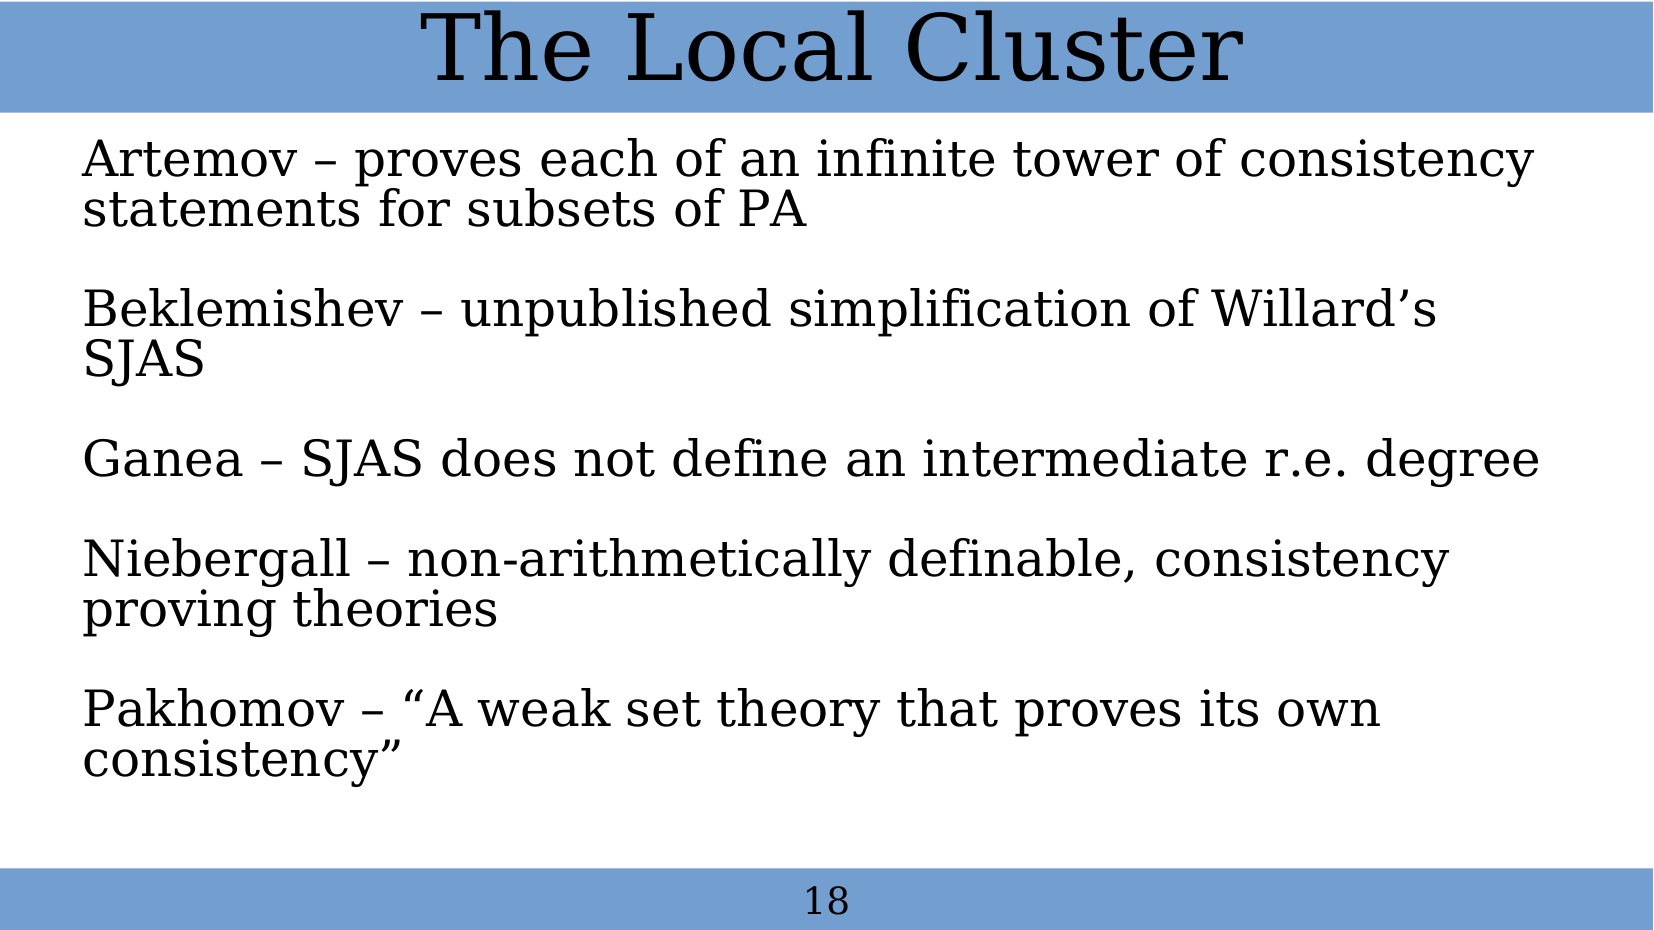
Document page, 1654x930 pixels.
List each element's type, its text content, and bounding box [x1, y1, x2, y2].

title [0, 1, 1653, 113]
subtitle Artemov – proves each of an infinite tower of consistency statements for subsets of PA Beklemishev – unpublished simplification of Willard’s SJAS Ganea – SJAS does not define an intermediate r.e. degree Niebergall – non-arithmetically definable, consistency proving theories Pakhomov – “A weak set theory that proves its own consistency” [82, 137, 1571, 838]
text_box The Local Cluster [167, 0, 1498, 107]
text_box 18 [770, 877, 883, 930]
text_box [0, 868, 1653, 930]
